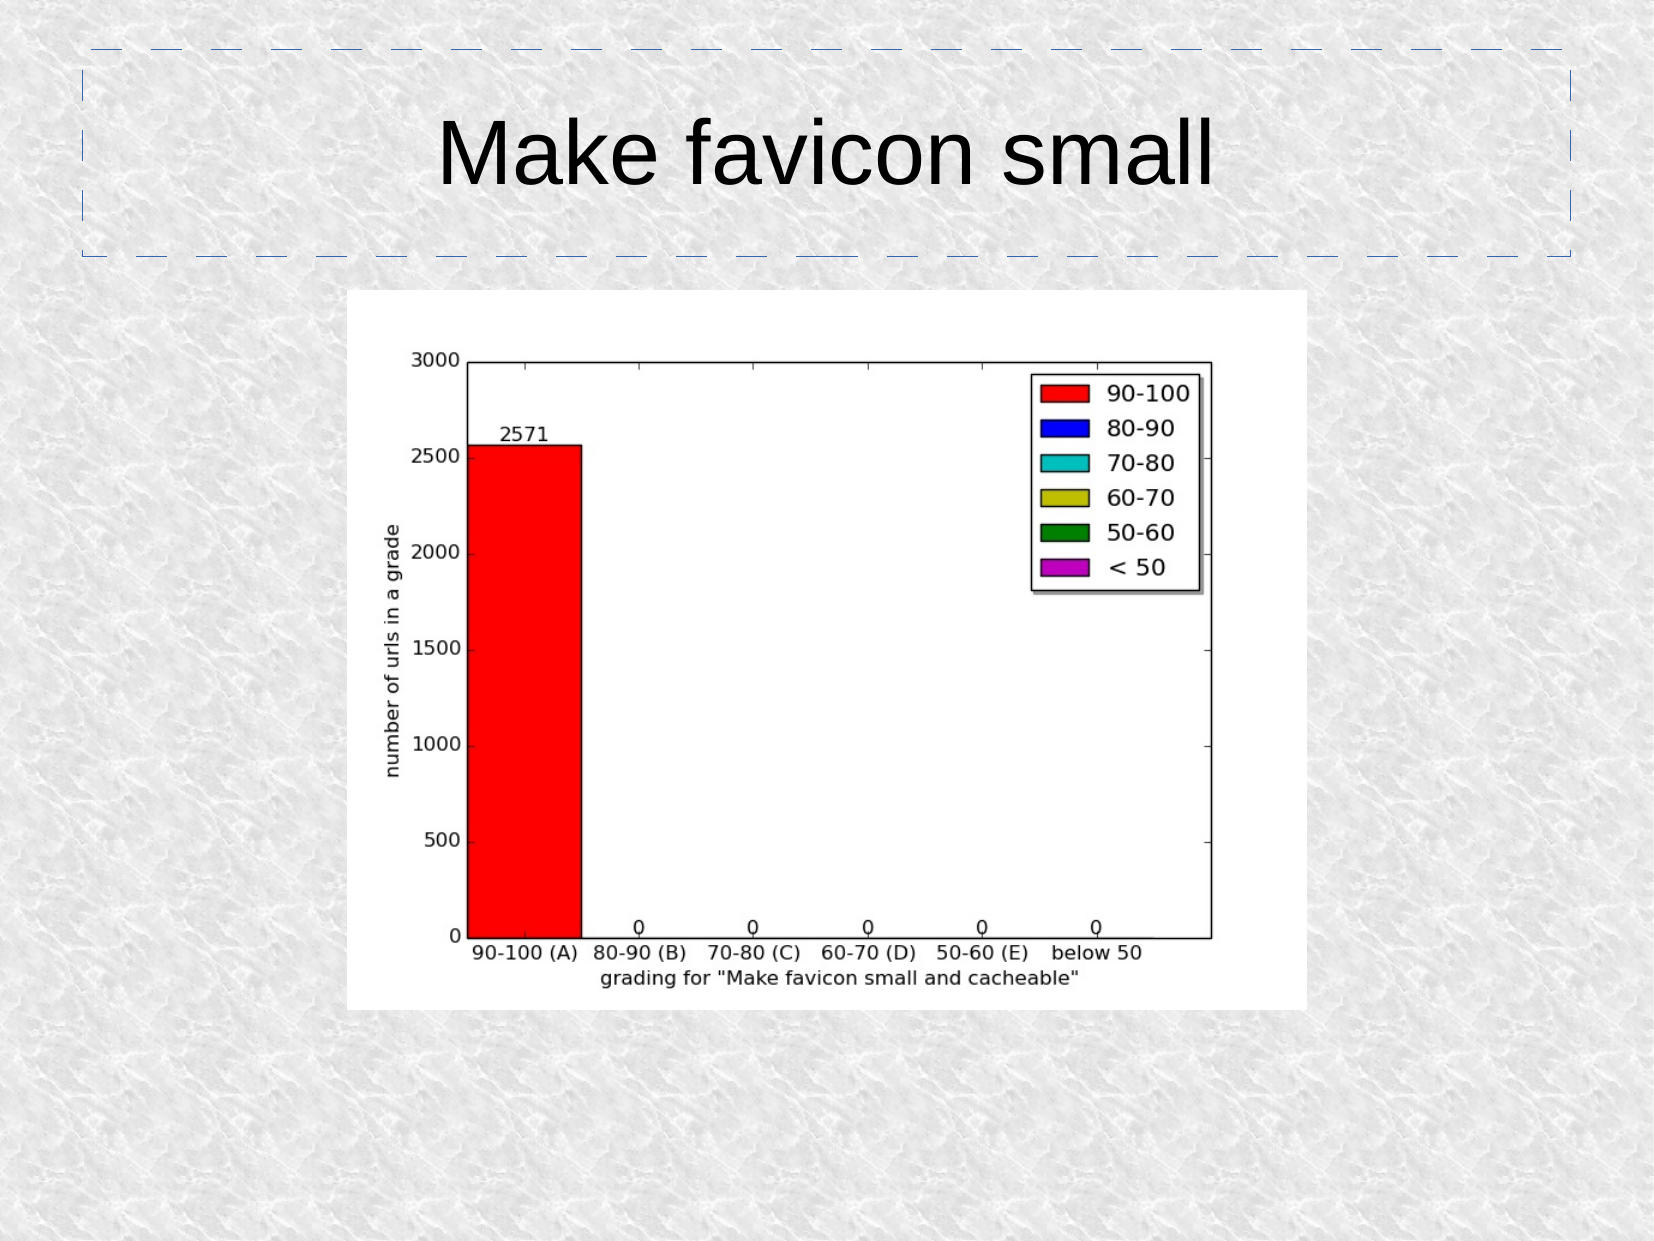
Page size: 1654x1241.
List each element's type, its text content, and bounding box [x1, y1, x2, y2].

picture [0, 0, 1654, 1241]
title Make favicon small [82, 49, 1571, 257]
